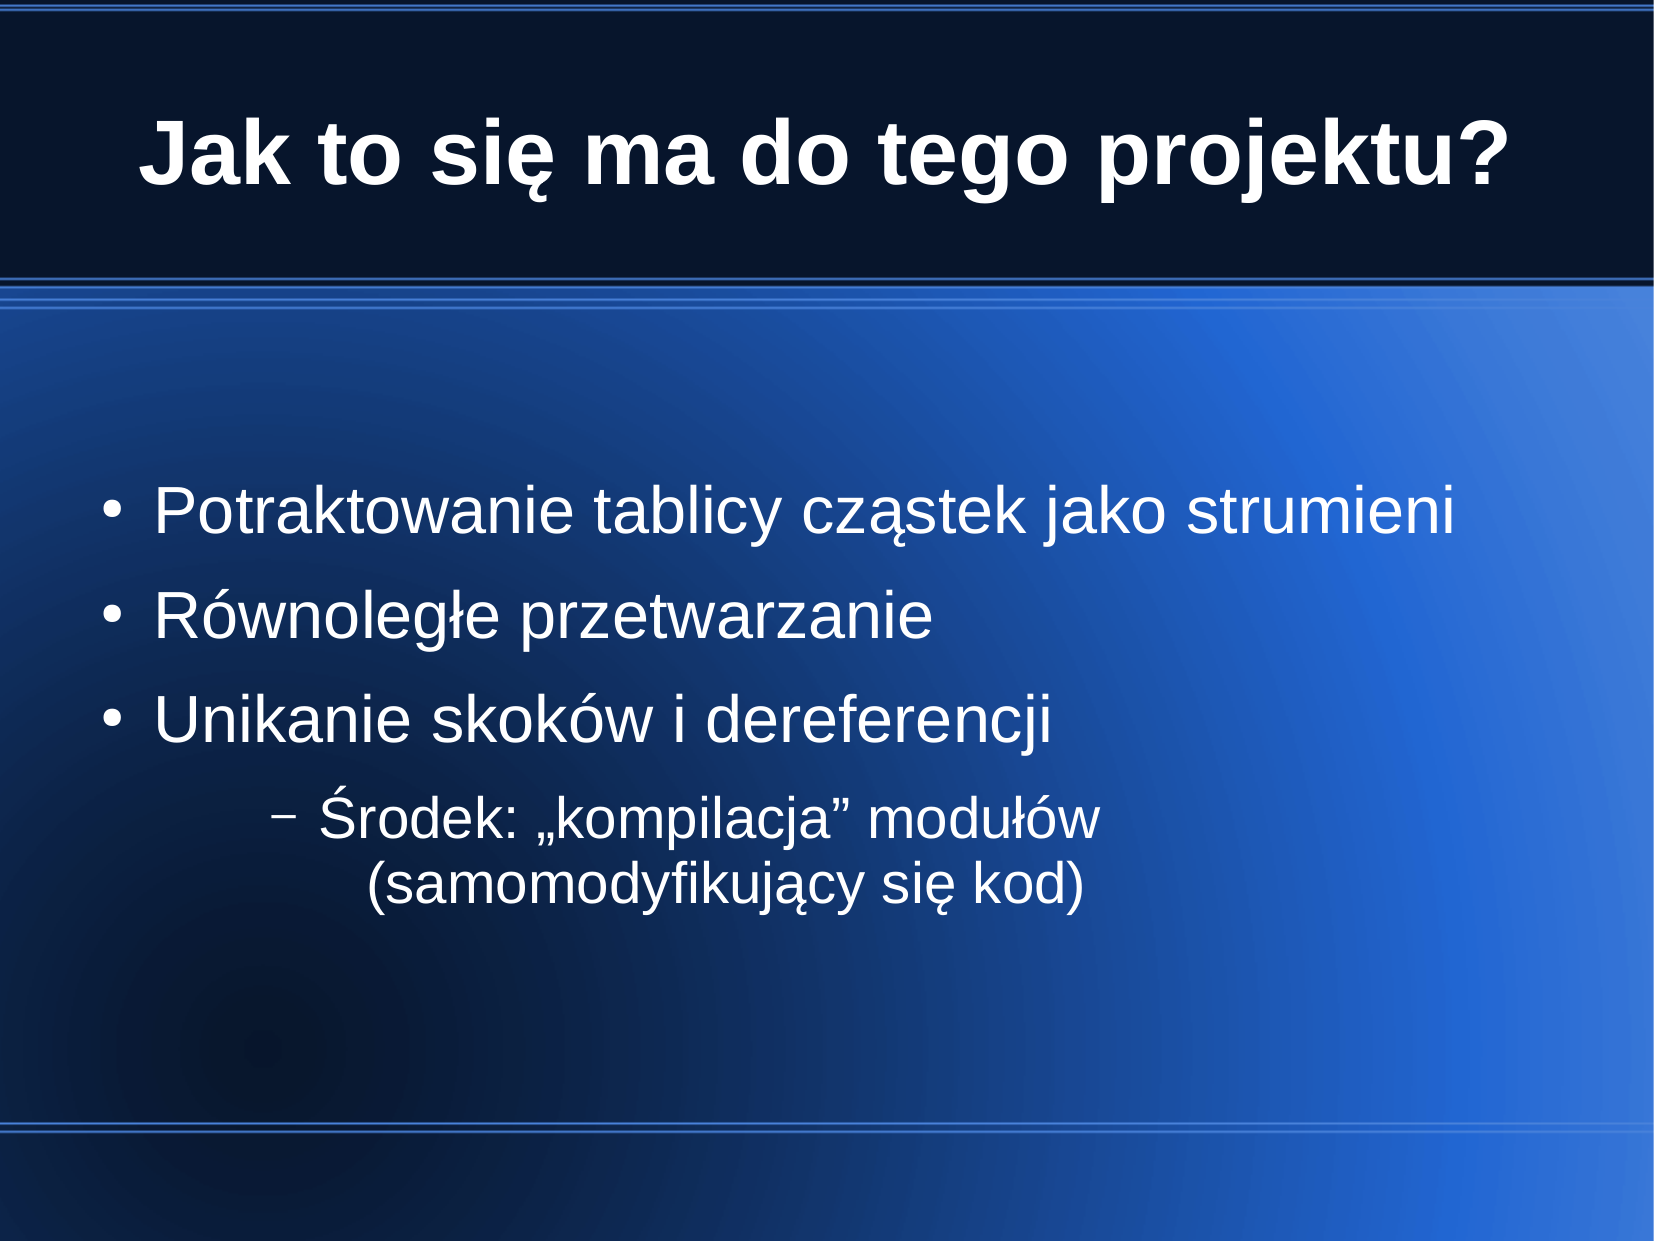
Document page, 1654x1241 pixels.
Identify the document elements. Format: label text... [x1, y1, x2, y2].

list Potraktowanie tablicy cząstek jako strumieni Równoległe przetwarzanie Unikanie skoków i dereferencji Środek: „kompilacja” modułów (samomodyfikujący się kod) [82, 473, 1571, 945]
picture [0, 0, 1654, 1241]
title Jak to się ma do tego projektu? [82, 49, 1571, 257]
